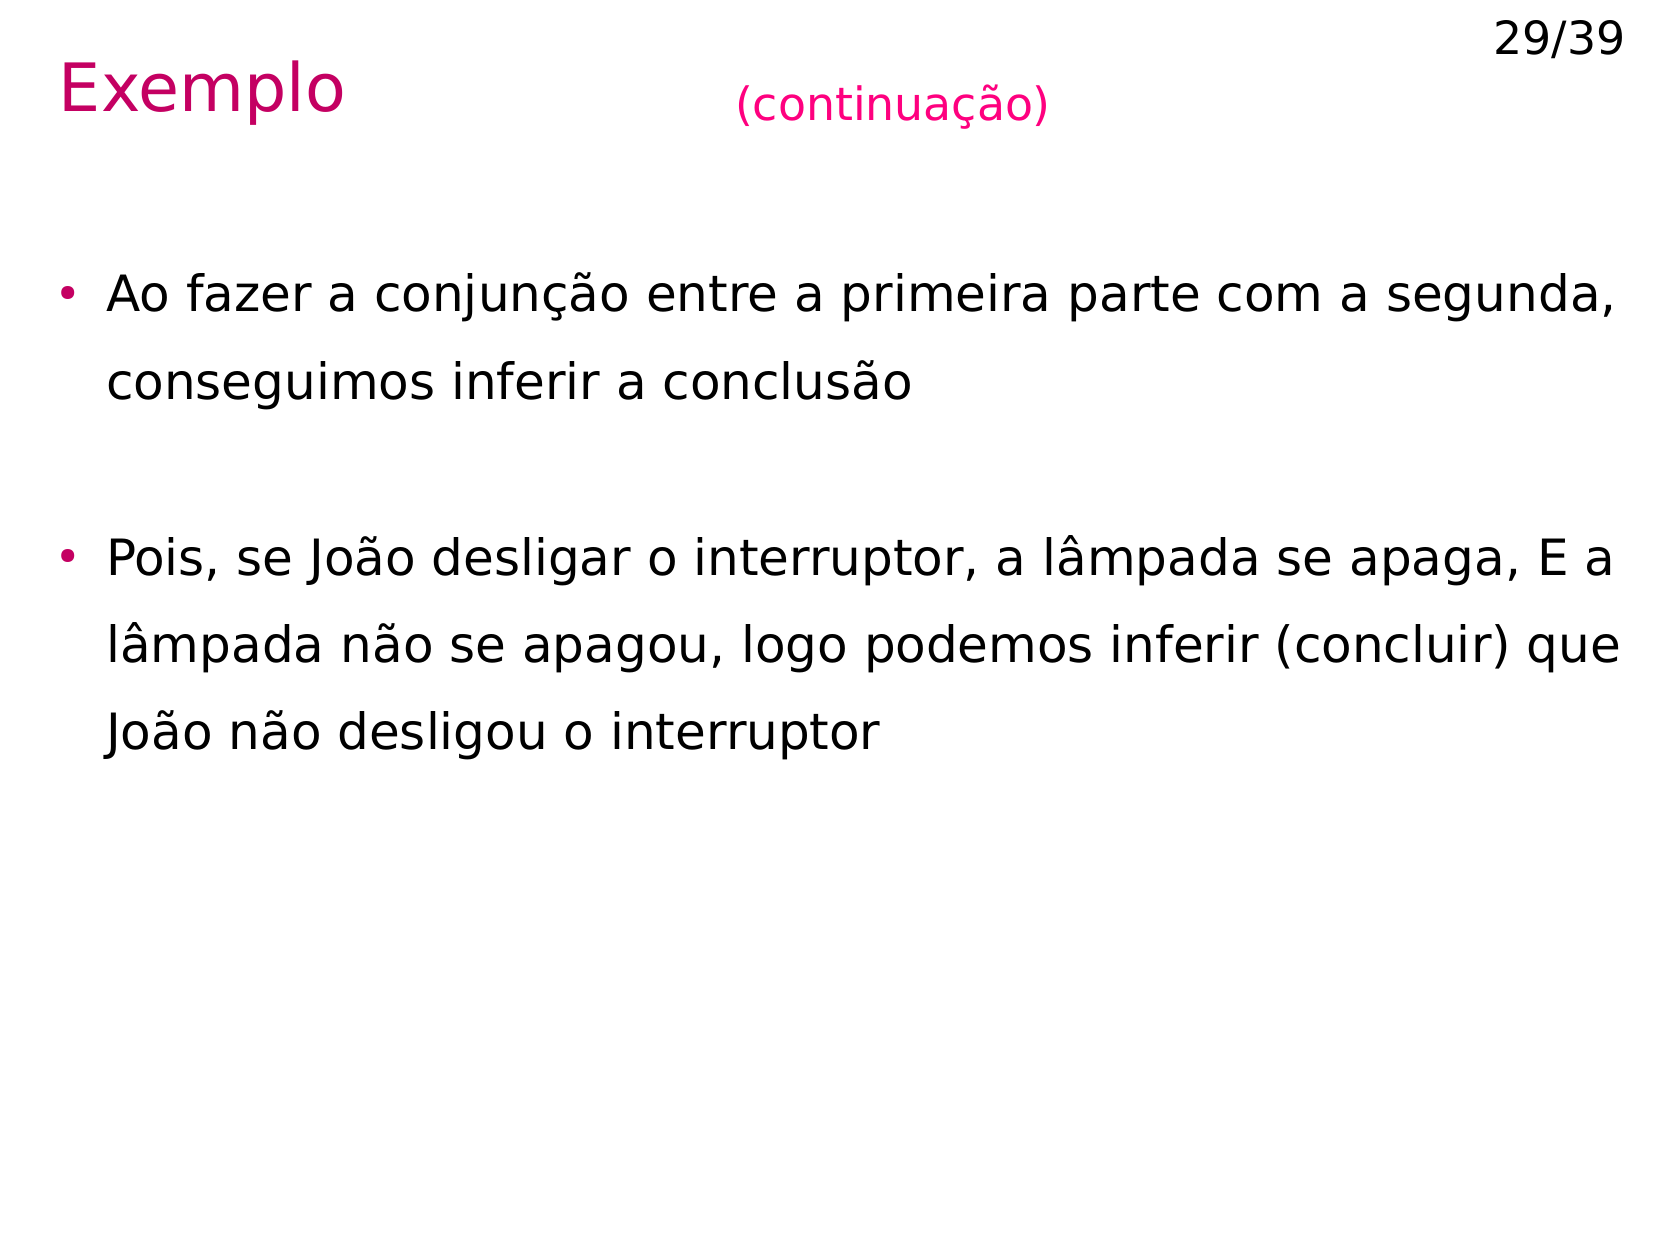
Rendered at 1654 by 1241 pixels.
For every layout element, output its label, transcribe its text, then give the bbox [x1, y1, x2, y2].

text_box (continuação) [720, 70, 1066, 139]
list Ao fazer a conjunção entre a primeira parte com a segunda, conseguimos inferir a conclusão Pois, se João desligar o interruptor, a lâmpada se apaga, E a lâmpada não se apagou, logo podemos inferir (concluir) que João não desligou o interruptor [59, 236, 1625, 1211]
title Exemplo [59, 29, 1625, 148]
